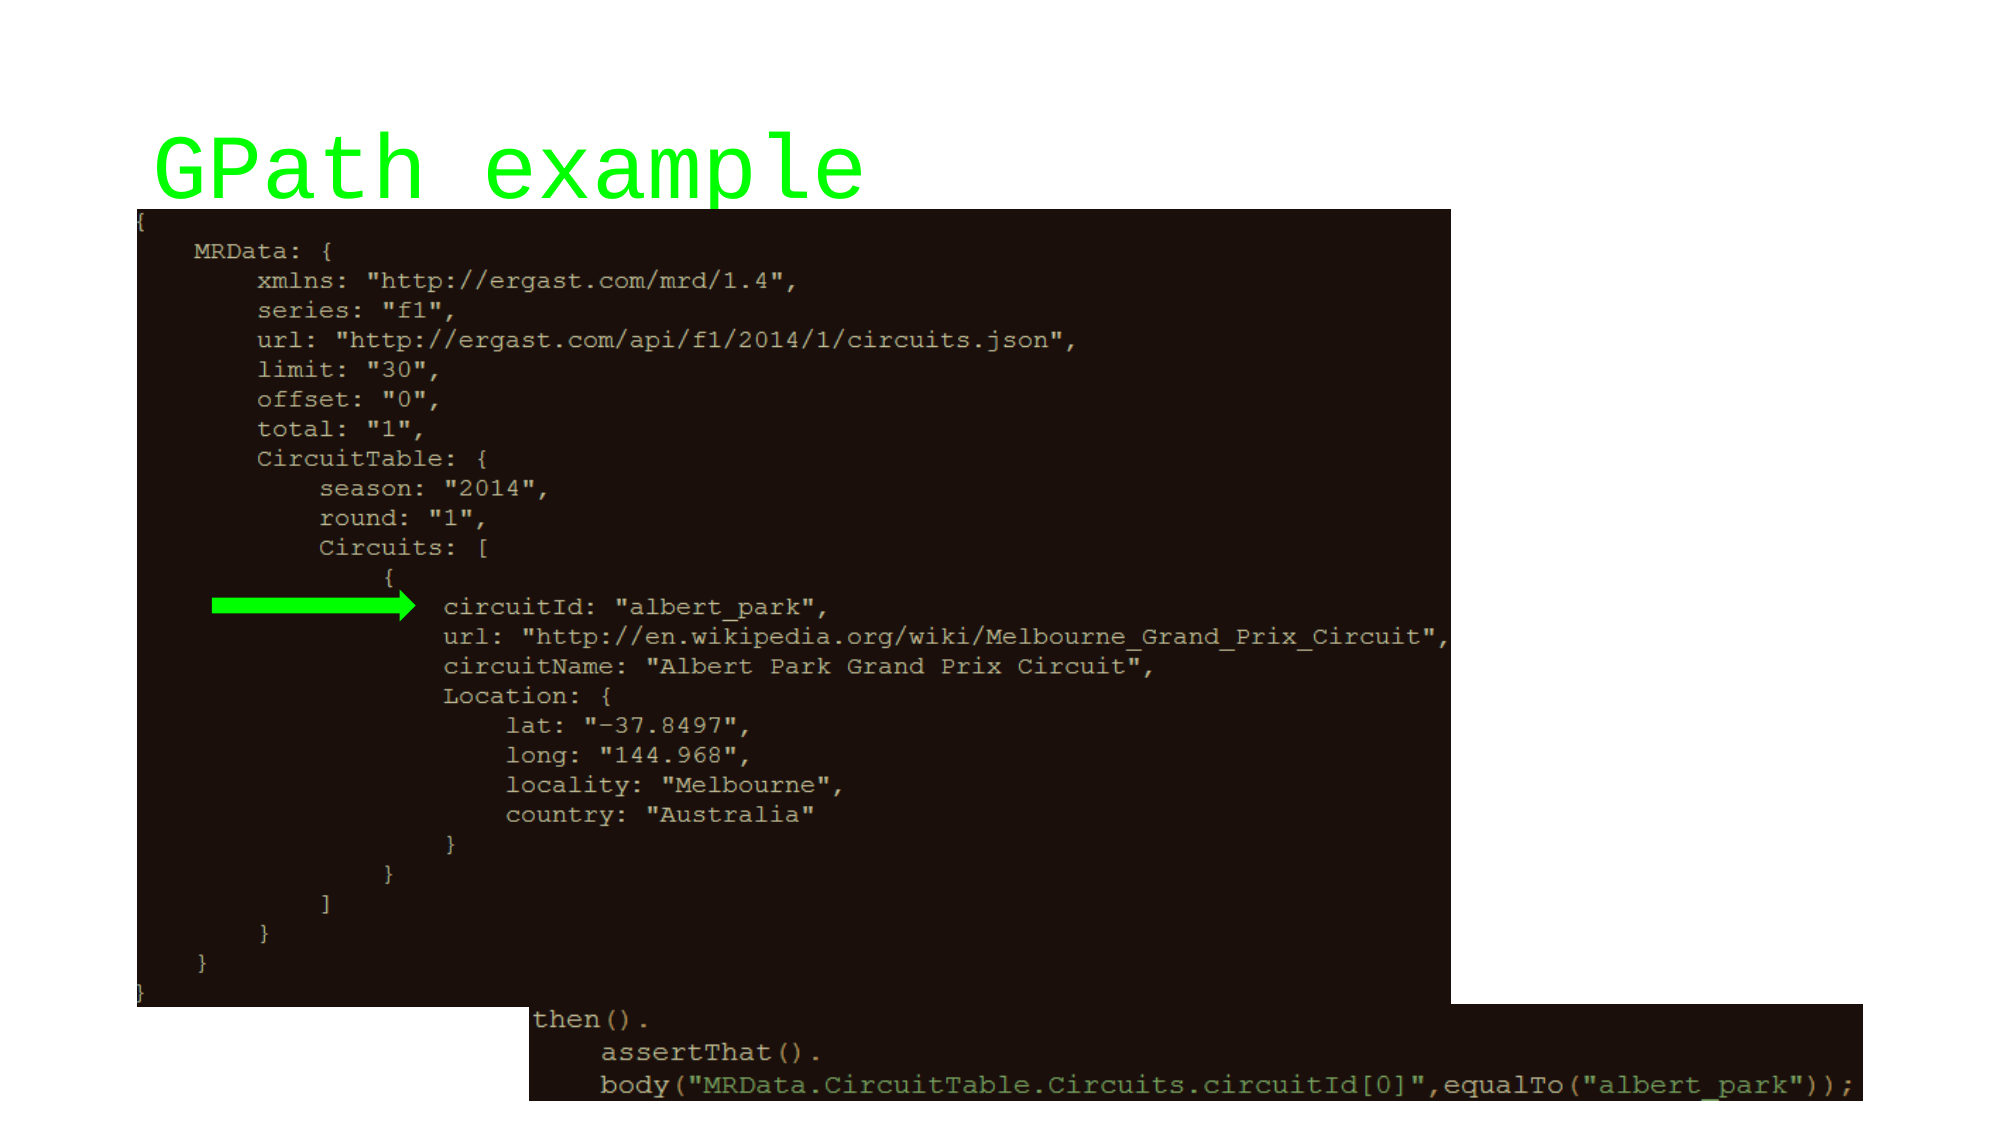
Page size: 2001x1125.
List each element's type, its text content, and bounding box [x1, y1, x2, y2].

picture [137, 209, 1863, 1101]
text_box [212, 591, 415, 620]
title GPath example [137, 59, 1863, 278]
